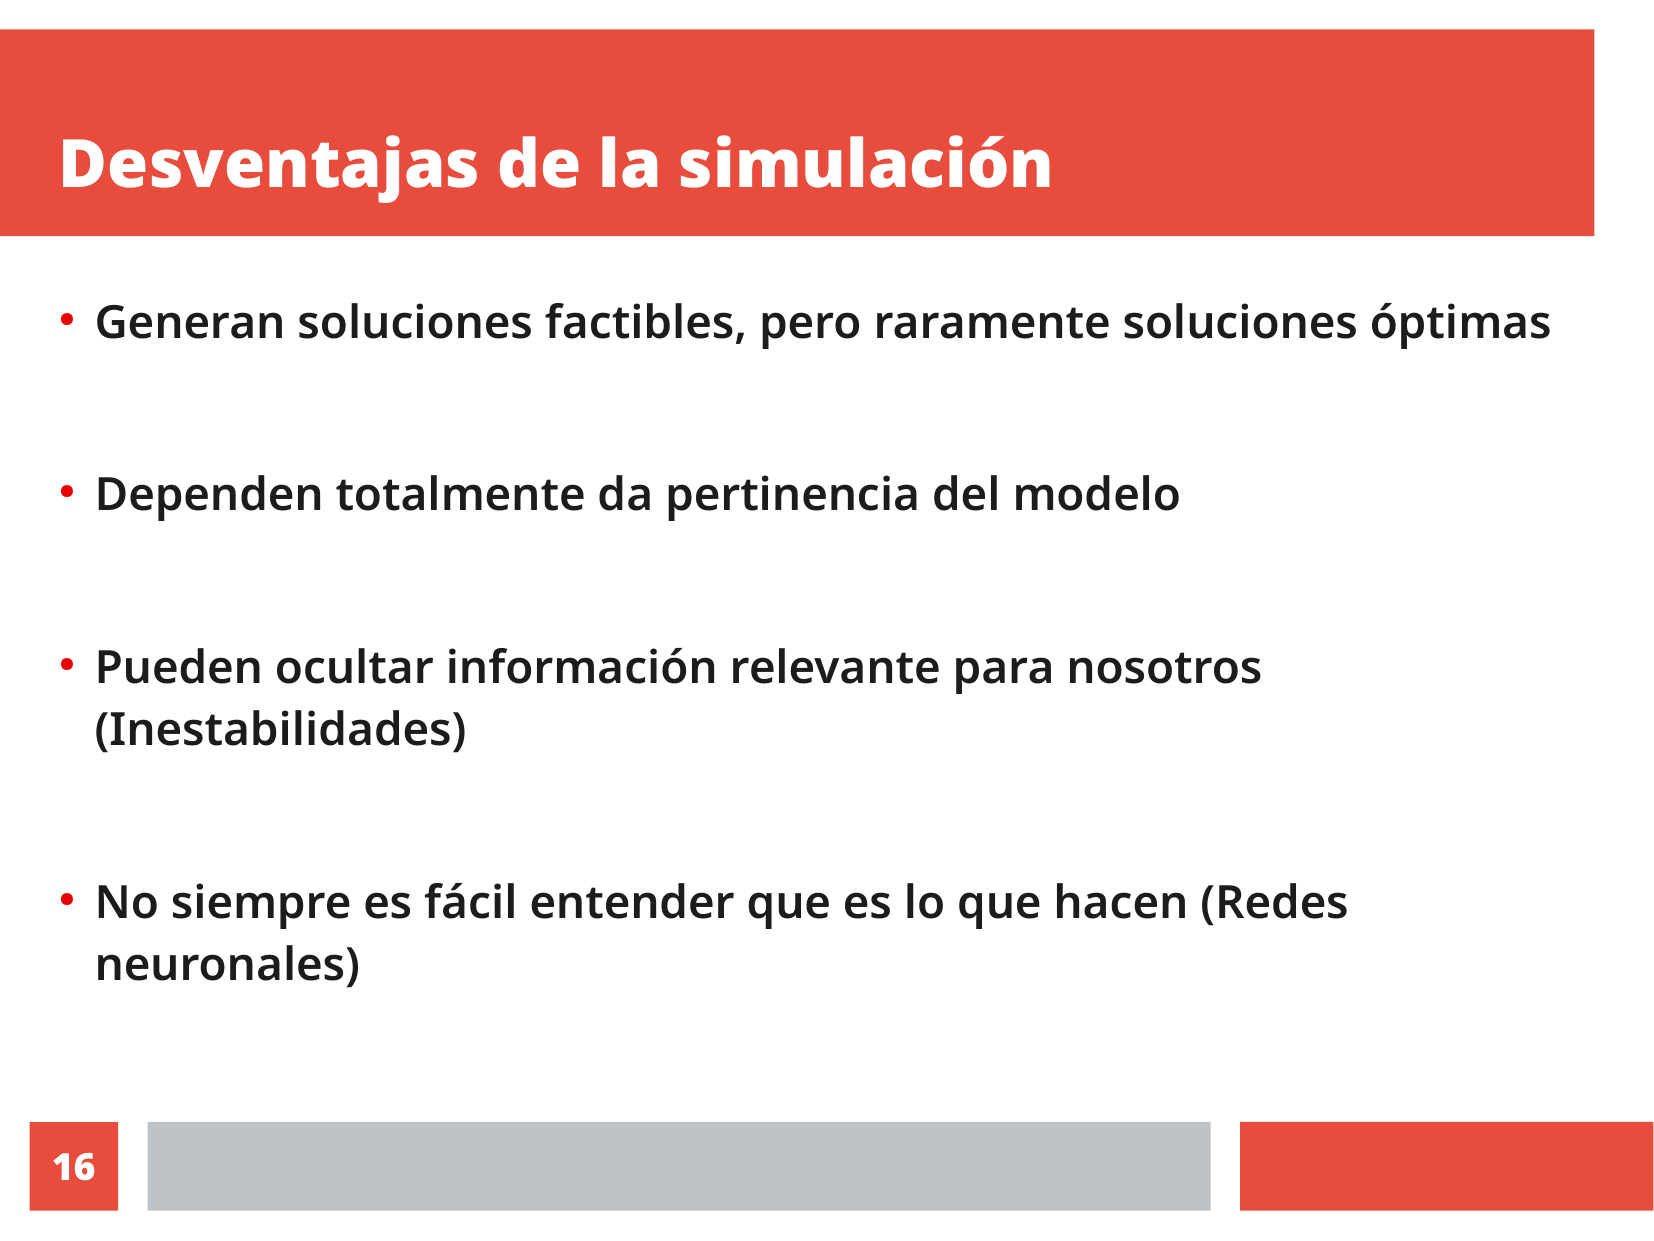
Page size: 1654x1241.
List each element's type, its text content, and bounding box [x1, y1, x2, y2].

subtitle Generan soluciones factibles, pero raramente soluciones óptimas Dependen totalmente da pertinencia del modelo Pueden ocultar información relevante para nosotros (Inestabilidades) No siempre es fácil entender que es lo que hacen (Redes neuronales) [59, 289, 1565, 1001]
title Desventajas de la simulación [59, 59, 1595, 207]
